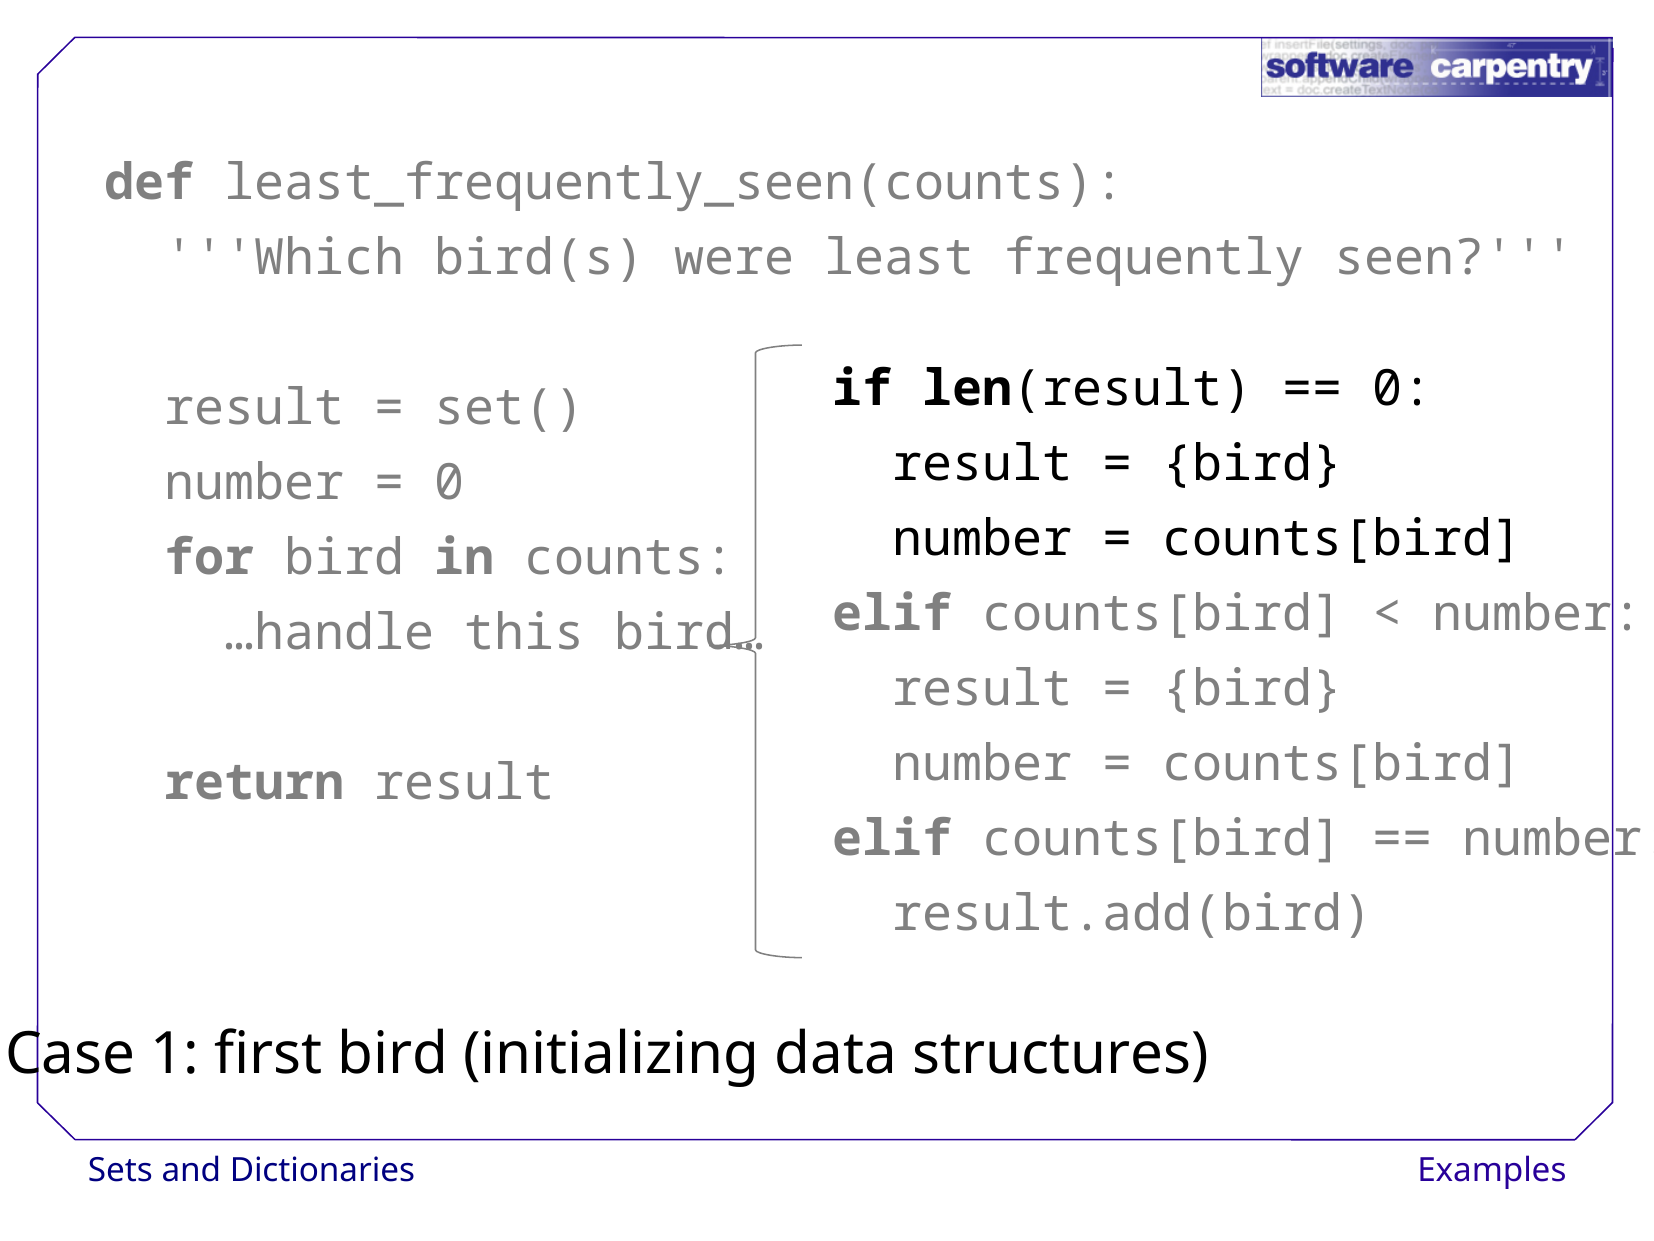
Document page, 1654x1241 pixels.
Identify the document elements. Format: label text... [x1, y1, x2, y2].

picture [1261, 39, 1613, 97]
text_box Case 1: first bird (initializing data structures) [0, 972, 1374, 1093]
text_box def least_frequently_seen(counts): '''Which bird(s) were least frequently seen?''' result = set() number = 0 for bird in counts: …handle this bird… return result [89, 126, 1127, 771]
text_box if len(result) == 0: result = {bird} number = counts[bird] elif counts[bird] < number: result = {bird} number = counts[bird] elif counts[bird] == number: result.add(bird) [817, 332, 1568, 976]
